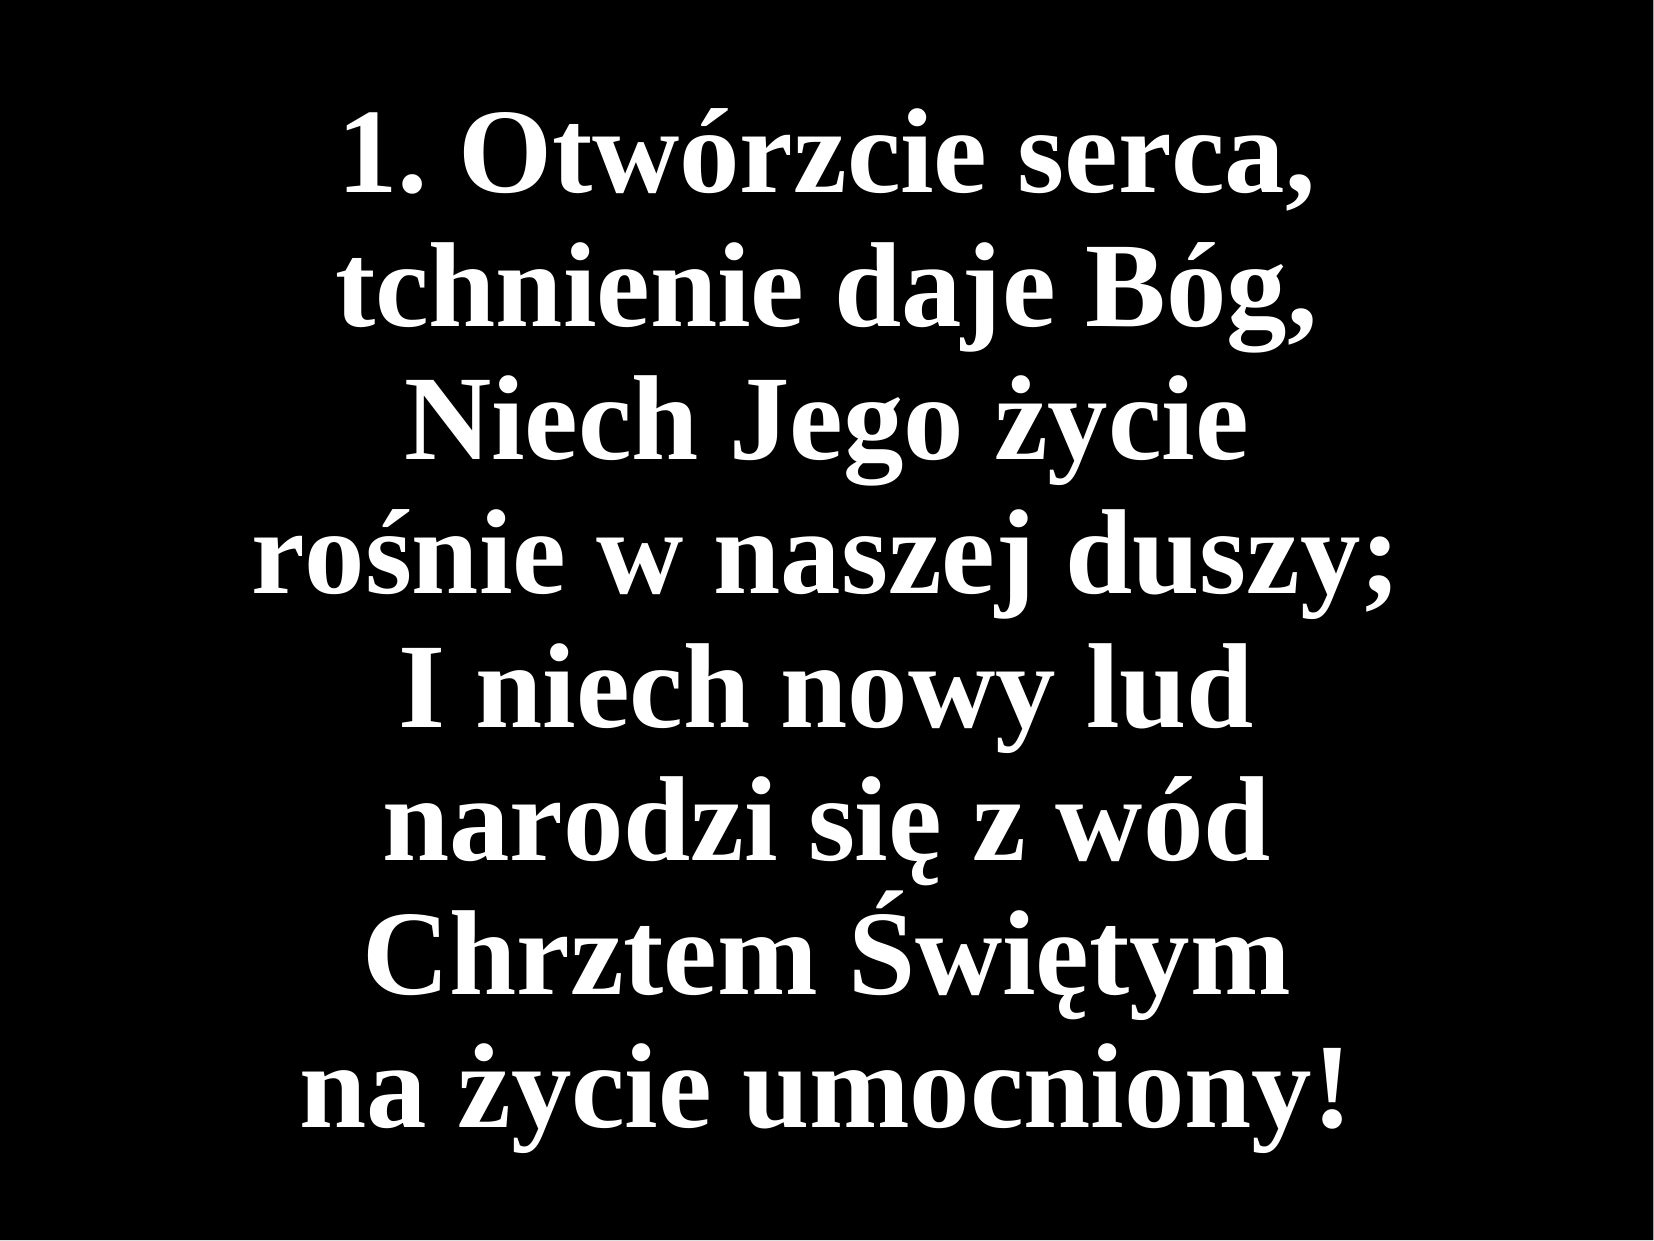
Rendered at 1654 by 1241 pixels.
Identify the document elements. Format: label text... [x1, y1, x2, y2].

title 1. Otwórzcie serca, tchnienie daje Bóg, Niech Jego życie rośnie w naszej duszy; I niech nowy lud narodzi się z wód Chrztem Świętym na życie umocniony! [0, 0, 1654, 1241]
